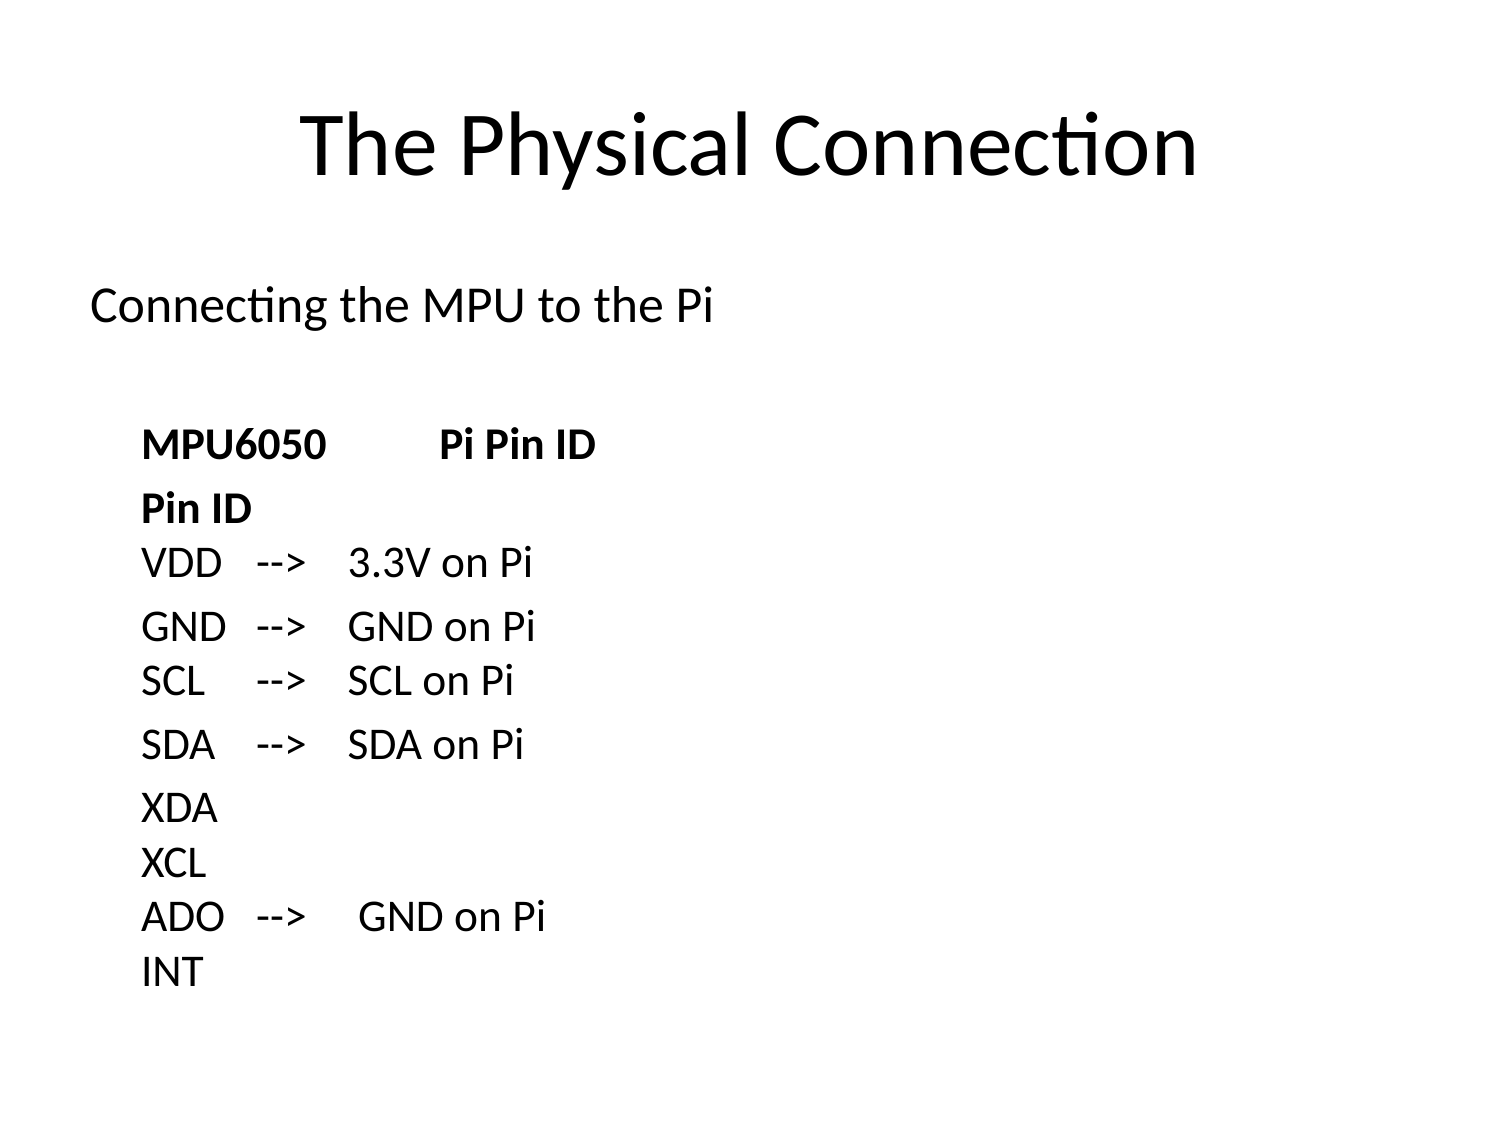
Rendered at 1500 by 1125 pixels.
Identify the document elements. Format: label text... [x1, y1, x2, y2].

title The Physical Connection [75, 45, 1425, 233]
list Connecting the MPU to the Pi MPU6050 Pi Pin ID Pin ID VDD --> 3.3V on Pi GND --> GND on Pi SCL --> SCL on Pi SDA --> SDA on Pi XDA XCL ADO --> GND on Pi INT [75, 262, 1425, 1005]
